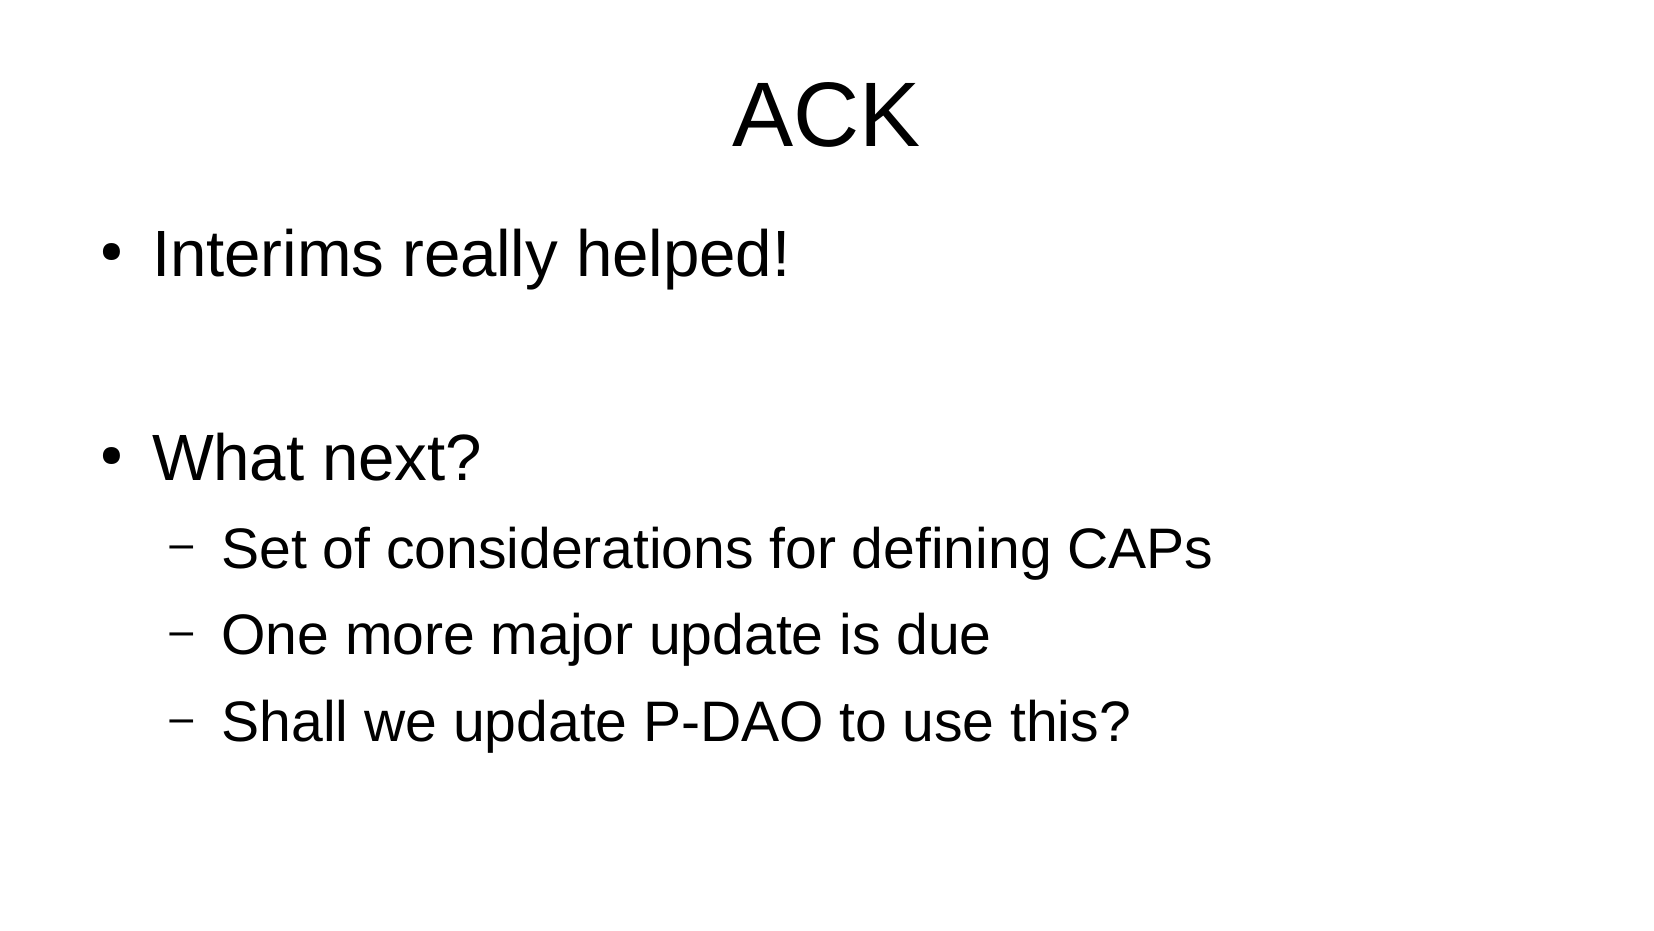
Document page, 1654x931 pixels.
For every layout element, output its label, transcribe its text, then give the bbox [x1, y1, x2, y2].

title ACK [82, 37, 1571, 193]
list Interims really helped! What next? Set of considerations for defining CAPs One more major update is due Shall we update P-DAO to use this? [82, 217, 1571, 758]
